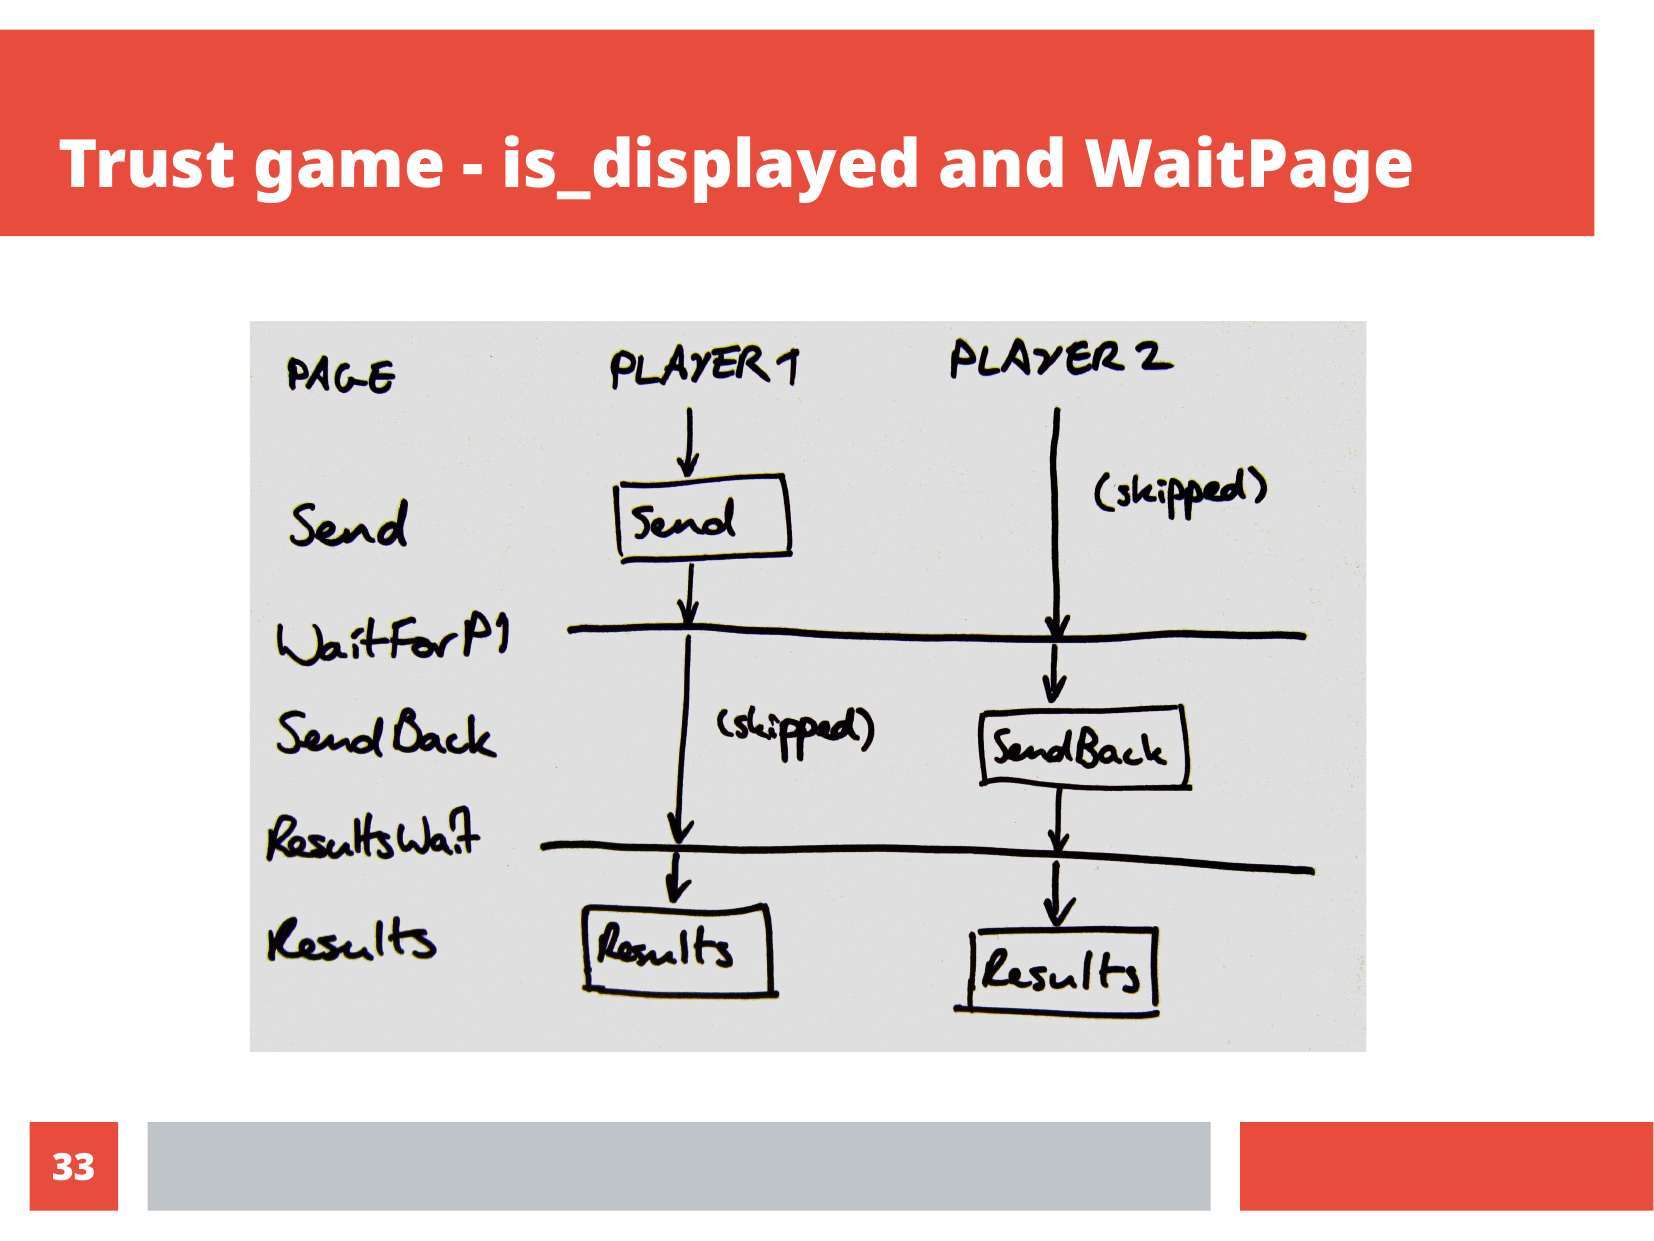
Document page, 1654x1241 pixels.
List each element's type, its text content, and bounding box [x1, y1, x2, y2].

picture [249, 321, 1367, 1052]
title Trust game - is_displayed and WaitPage [59, 59, 1595, 207]
